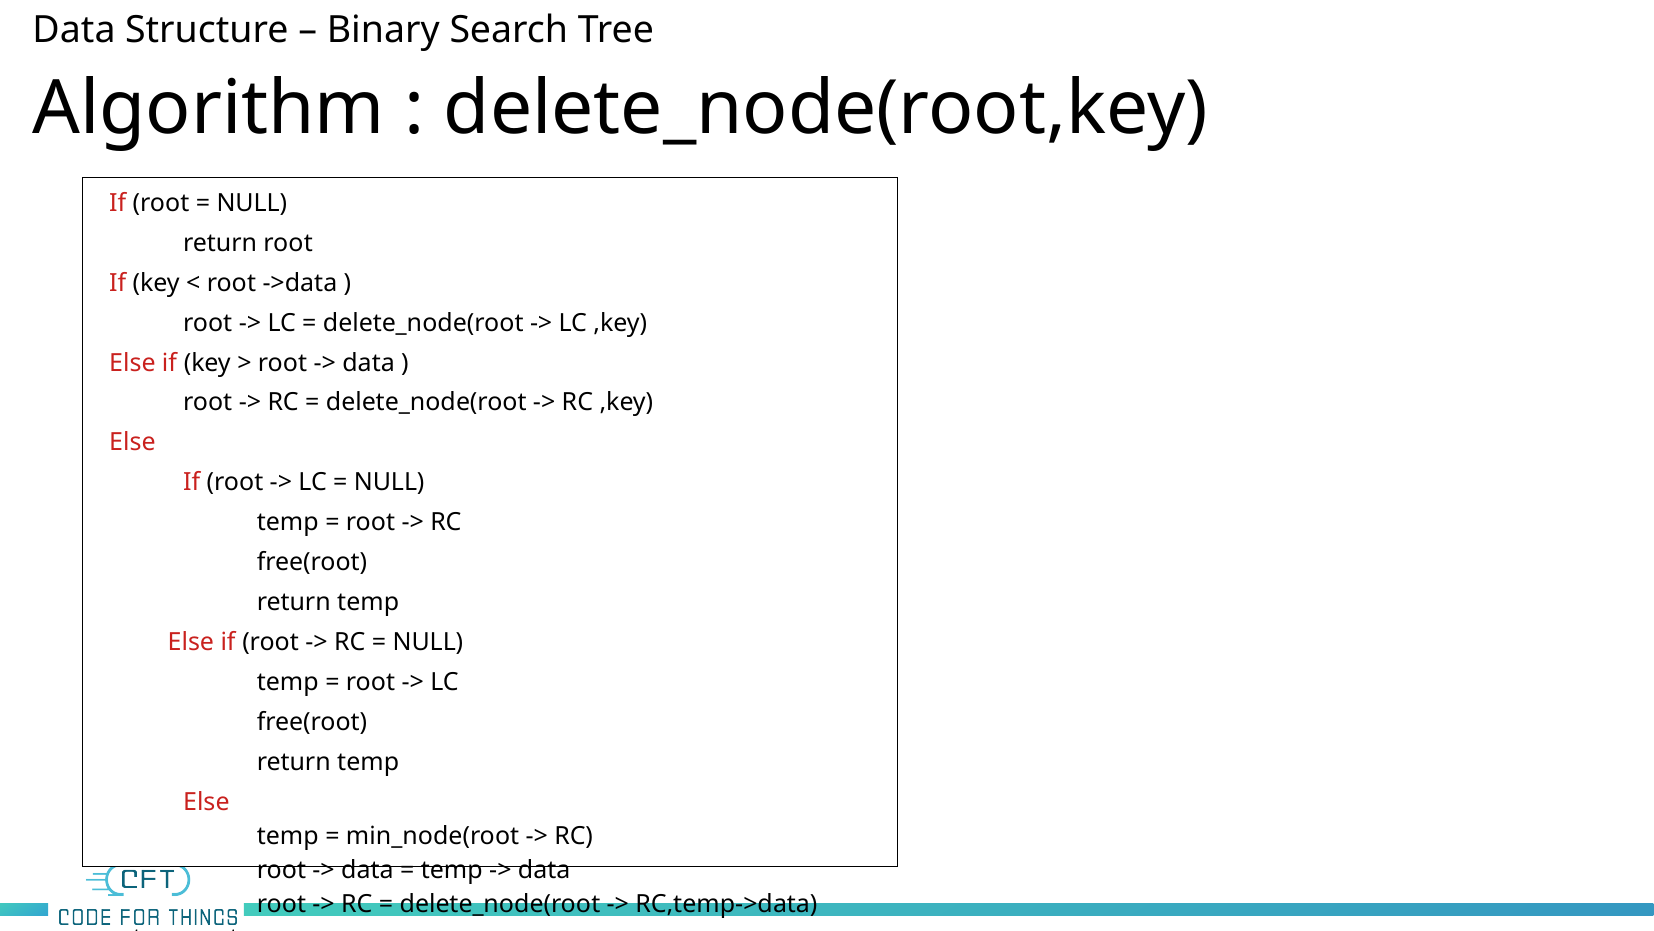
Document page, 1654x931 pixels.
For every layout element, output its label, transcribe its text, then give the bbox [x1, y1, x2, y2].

text_box [82, 178, 94, 867]
picture [59, 846, 237, 925]
title Data Structure – Binary Search Tree Algorithm : delete_node(root,key) [32, 0, 1654, 178]
text_box If (root = NULL) return root If (key < root ->data ) root -> LC = delete_node(root -> LC ,key) Else if (key > root -> data ) root -> RC = delete_node(root -> RC ,key) Else If (root -> LC = NULL) temp = root -> RC free(root) return temp Else if (root -> RC = NULL) temp = root -> LC free(root) return temp Else temp = min_node(root -> RC) root -> data = temp -> data root -> RC = delete_node(root -> RC,temp->data) return root [94, 177, 916, 867]
